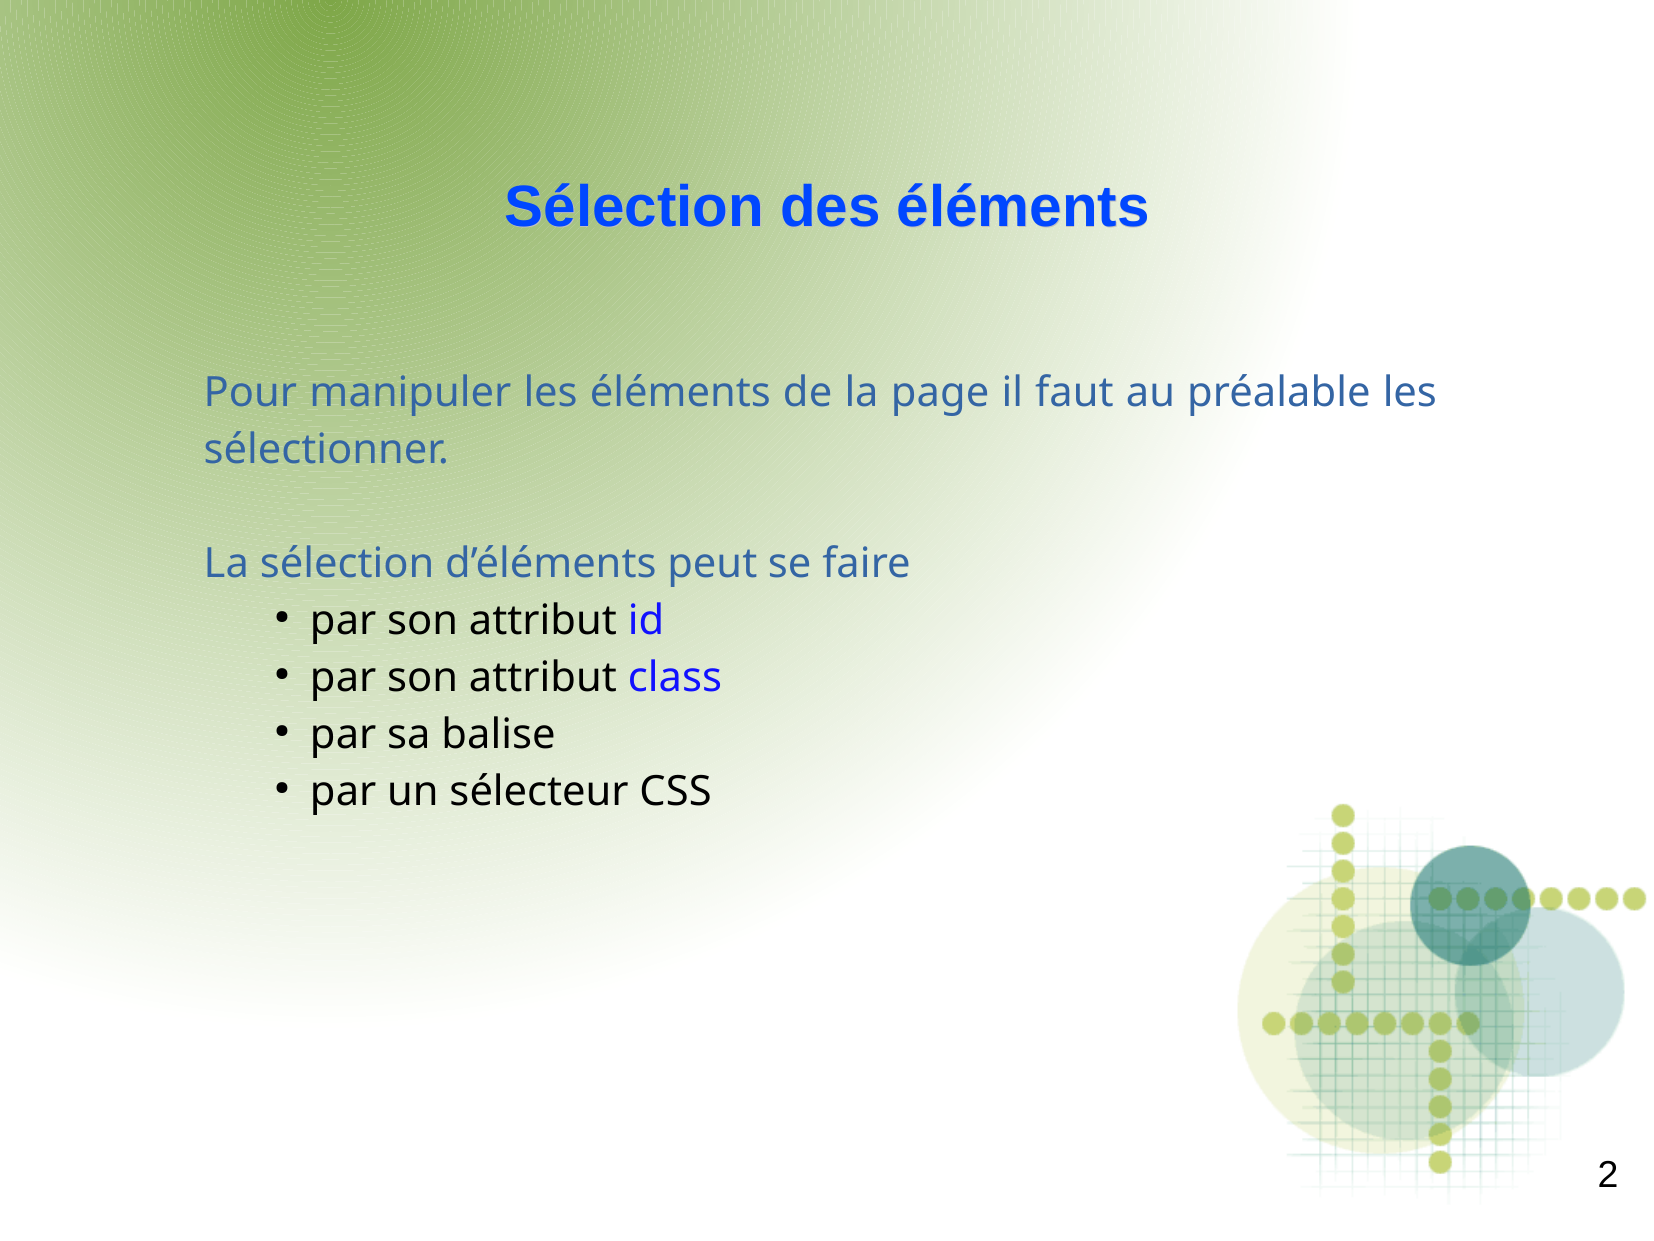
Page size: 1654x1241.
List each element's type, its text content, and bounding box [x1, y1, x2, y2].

text_box <numéro> [1582, 1145, 1654, 1217]
text_box Pour manipuler les éléments de la page il faut au préalable les sélectionner. La sélection d’éléments peut se faire par son attribut id par son attribut class par sa balise par un sélecteur CSS [188, 354, 1453, 815]
title Sélection des éléments [121, 102, 1534, 310]
picture [1224, 792, 1654, 1211]
